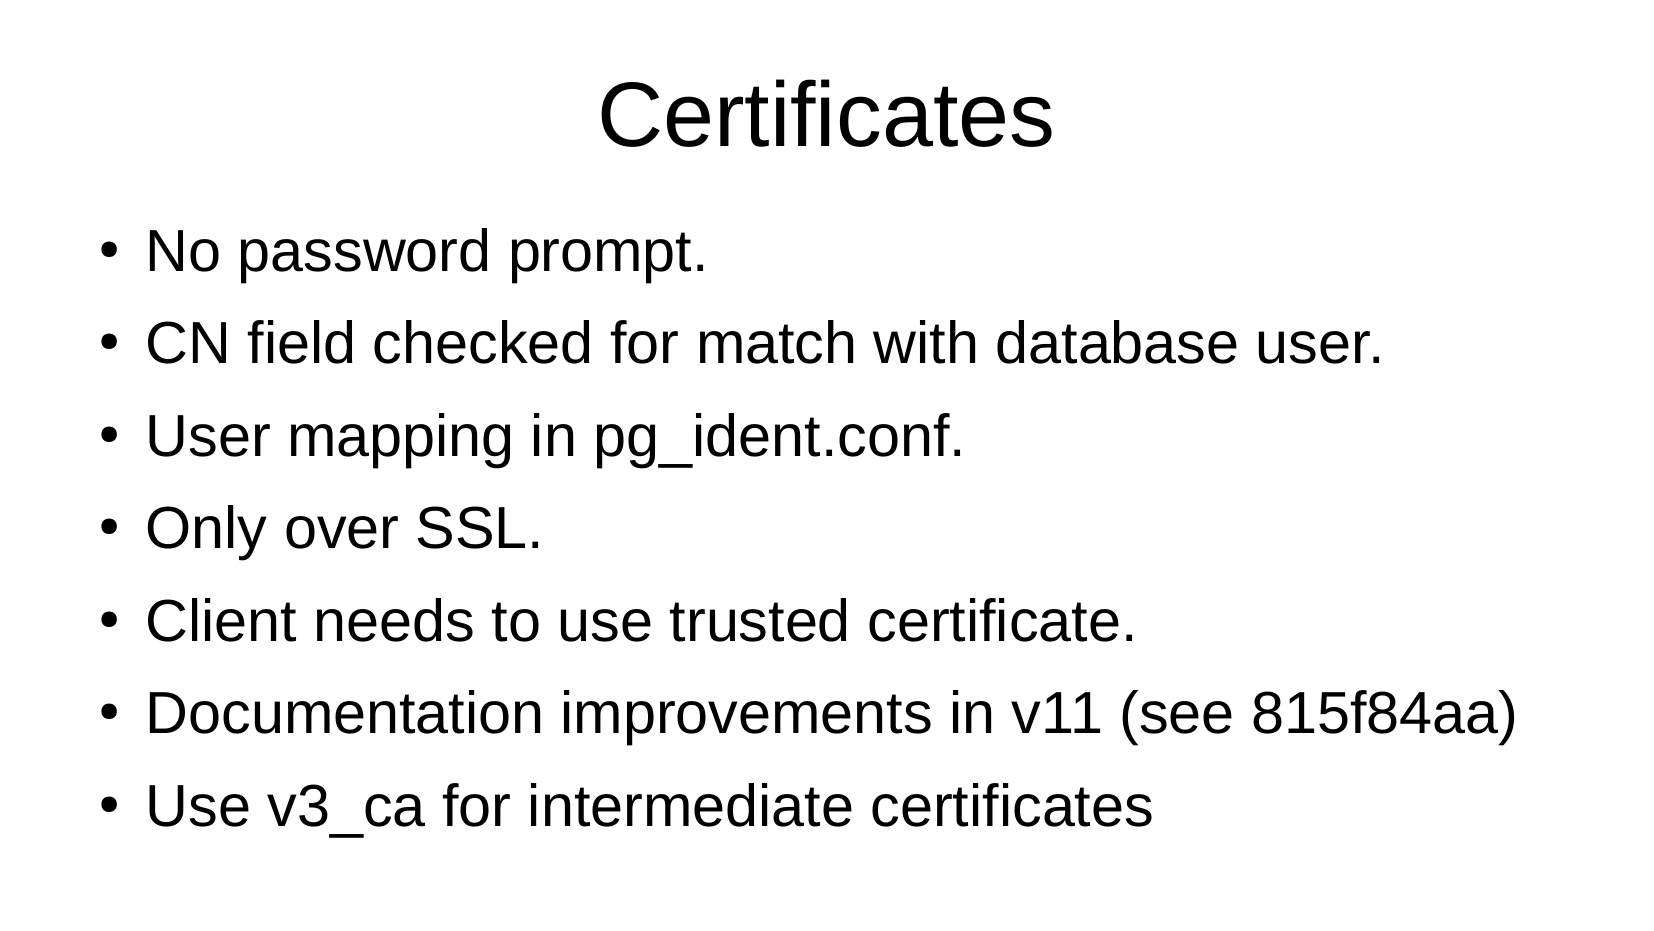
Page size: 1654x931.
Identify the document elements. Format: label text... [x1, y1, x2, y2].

title Certificates [82, 37, 1571, 193]
list No password prompt. CN field checked for match with database user. User mapping in pg_ident.conf. Only over SSL. Client needs to use trusted certificate. Documentation improvements in v11 (see 815f84aa) Use v3_ca for intermediate certificates [82, 217, 1571, 841]
